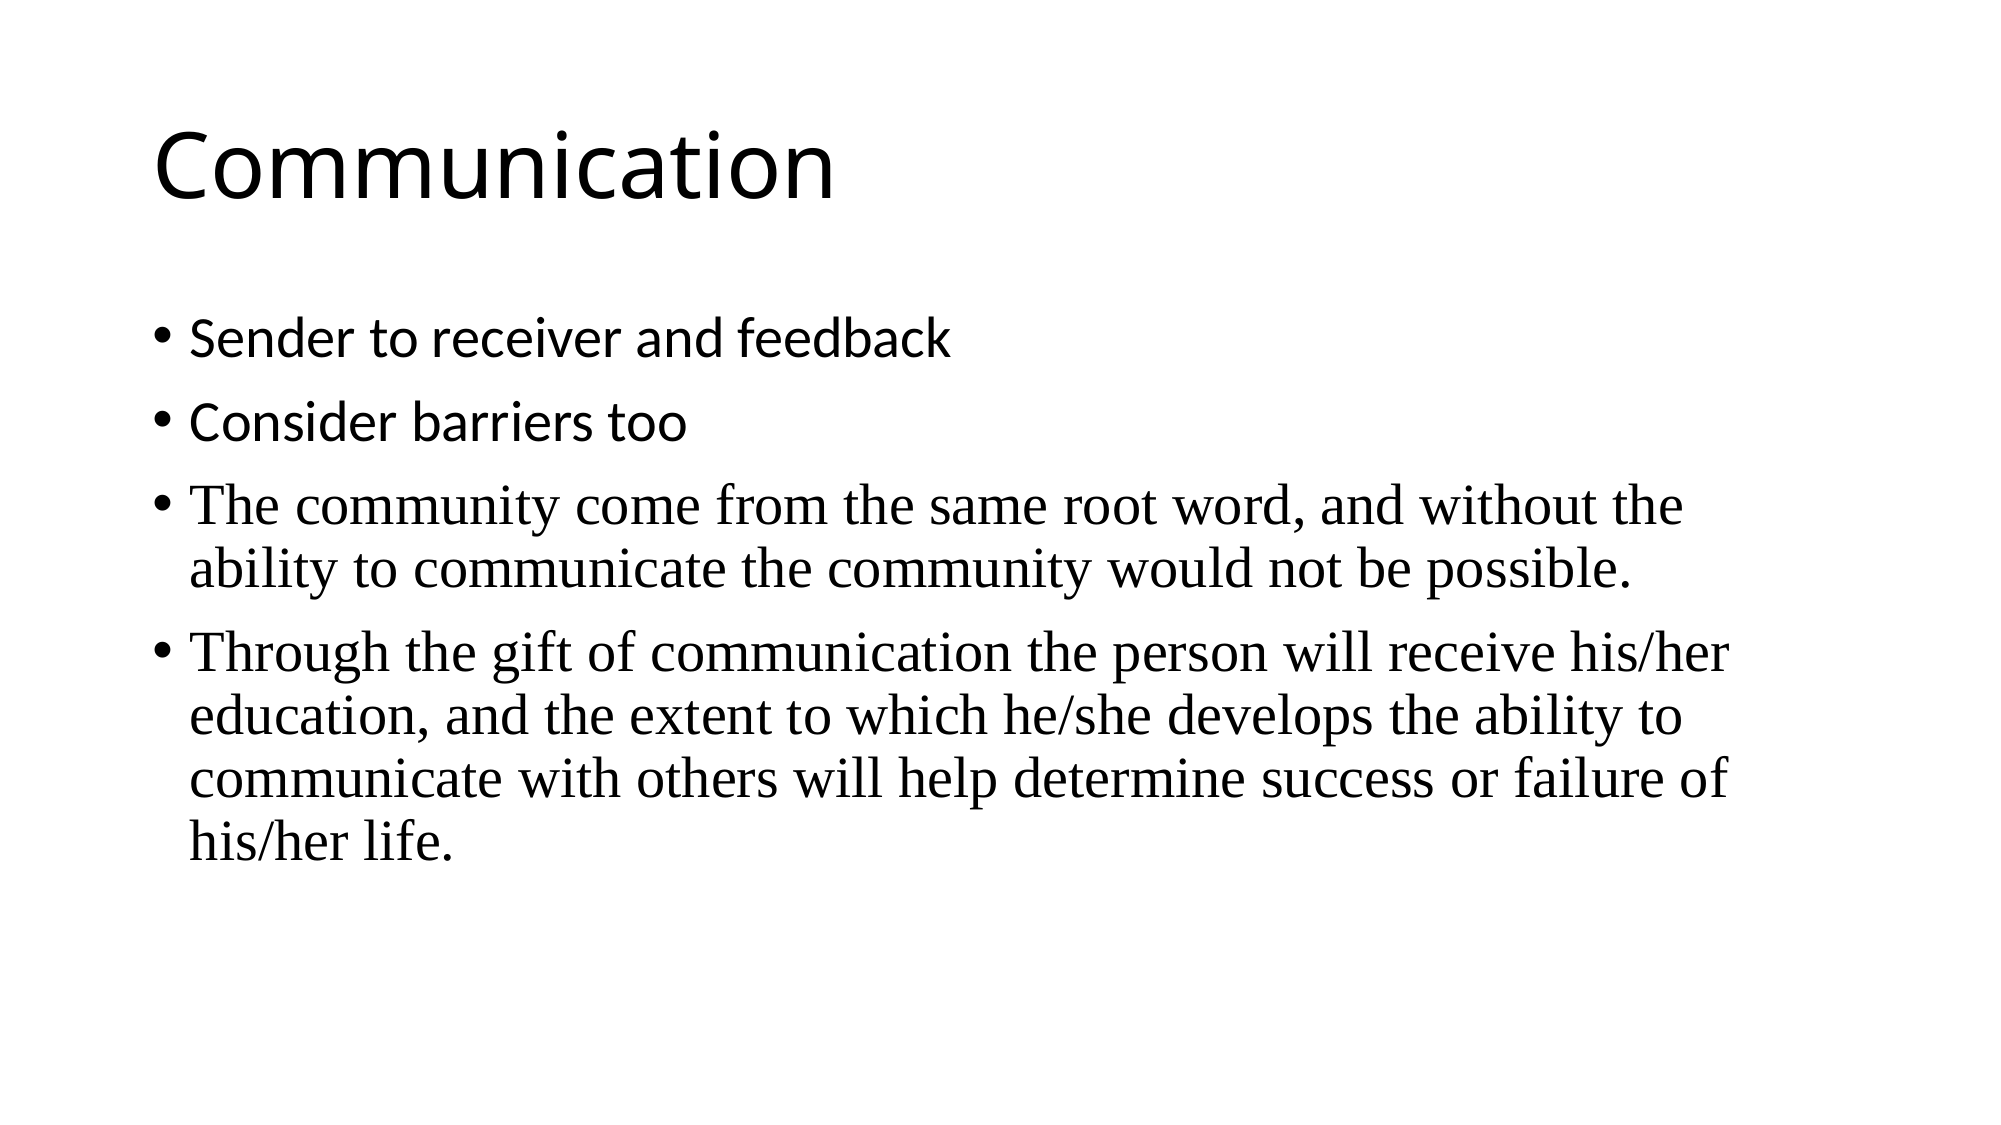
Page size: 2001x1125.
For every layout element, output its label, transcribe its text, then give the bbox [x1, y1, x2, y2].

list Sender to receiver and feedback Consider barriers too The community come from the same root word, and without the ability to communicate the community would not be possible. Through the gift of communication the person will receive his/her education, and the extent to which he/she develops the ability to communicate with others will help determine success or failure of his/her life. [137, 299, 1863, 1014]
title Communication [137, 59, 1863, 278]
